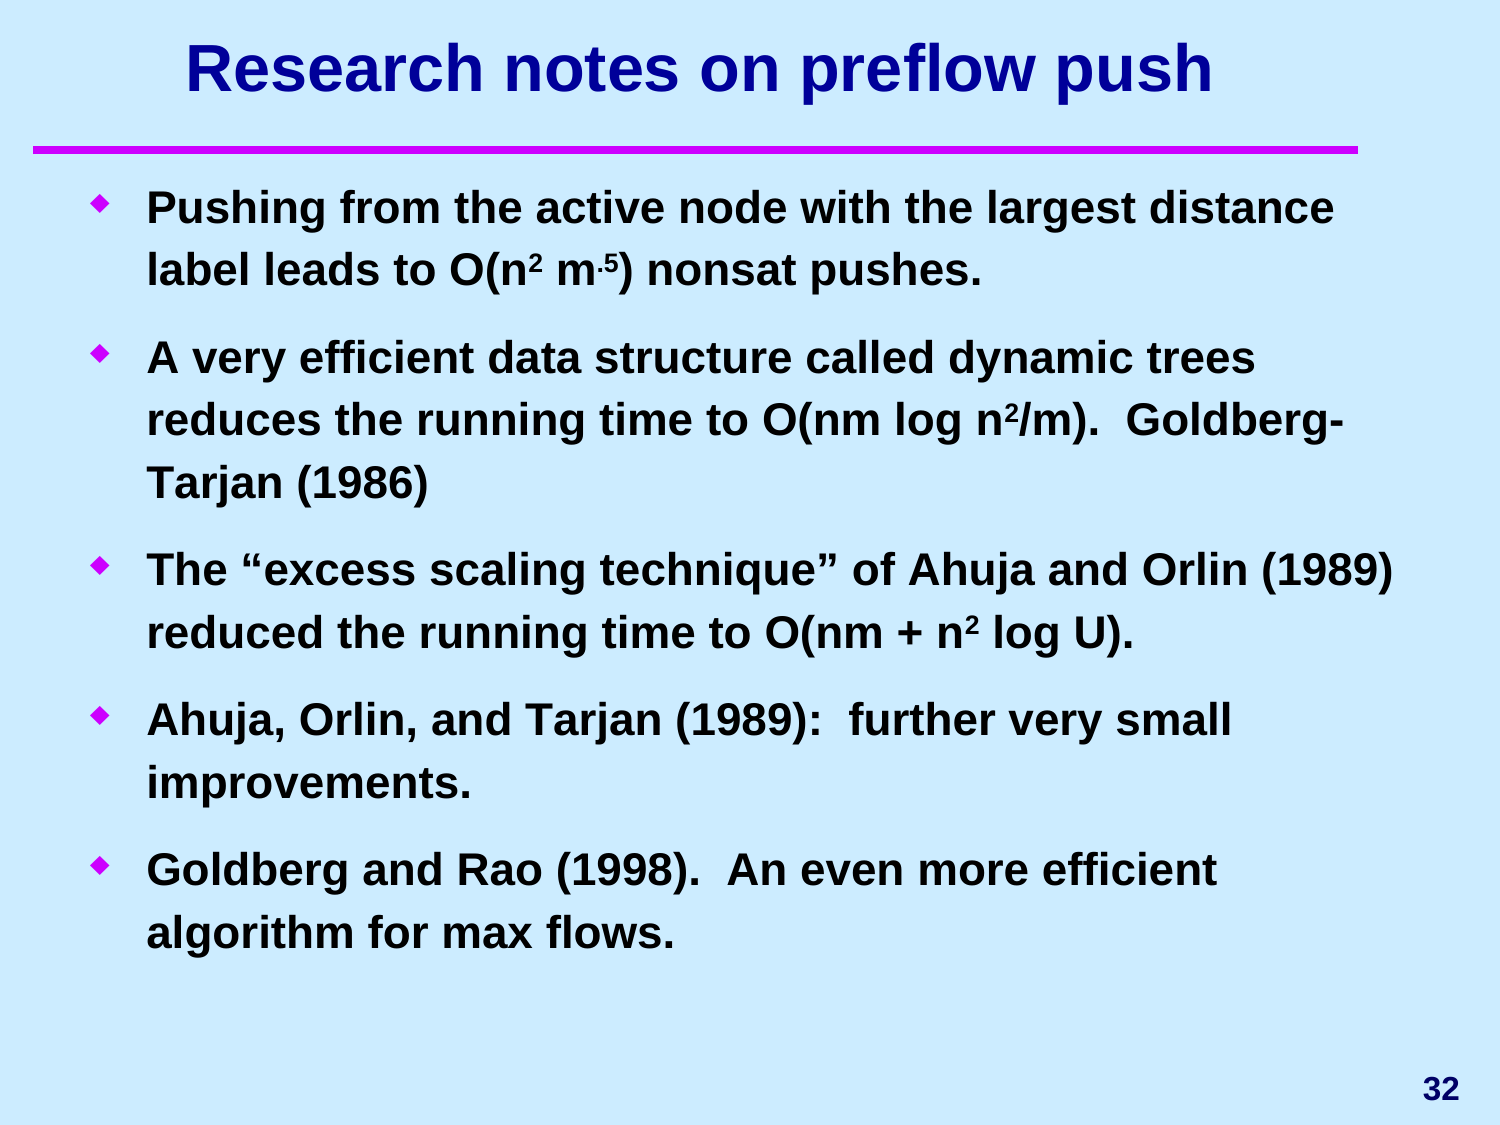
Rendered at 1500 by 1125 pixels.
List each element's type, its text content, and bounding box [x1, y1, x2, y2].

title Research notes on preflow push [62, 24, 1338, 113]
text_box <number> [1187, 1050, 1476, 1125]
list Pushing from the active node with the largest distance label leads to O(n2 m.5) nonsat pushes. A very efficient data structure called dynamic trees reduces the running time to O(nm log n2/m). Goldberg-Tarjan (1986) The “excess scaling technique” of Ahuja and Orlin (1989) reduced the running time to O(nm + n2 log U). Ahuja, Orlin, and Tarjan (1989): further very small improvements. Goldberg and Rao (1998). An even more efficient algorithm for max flows. [74, 162, 1450, 1025]
